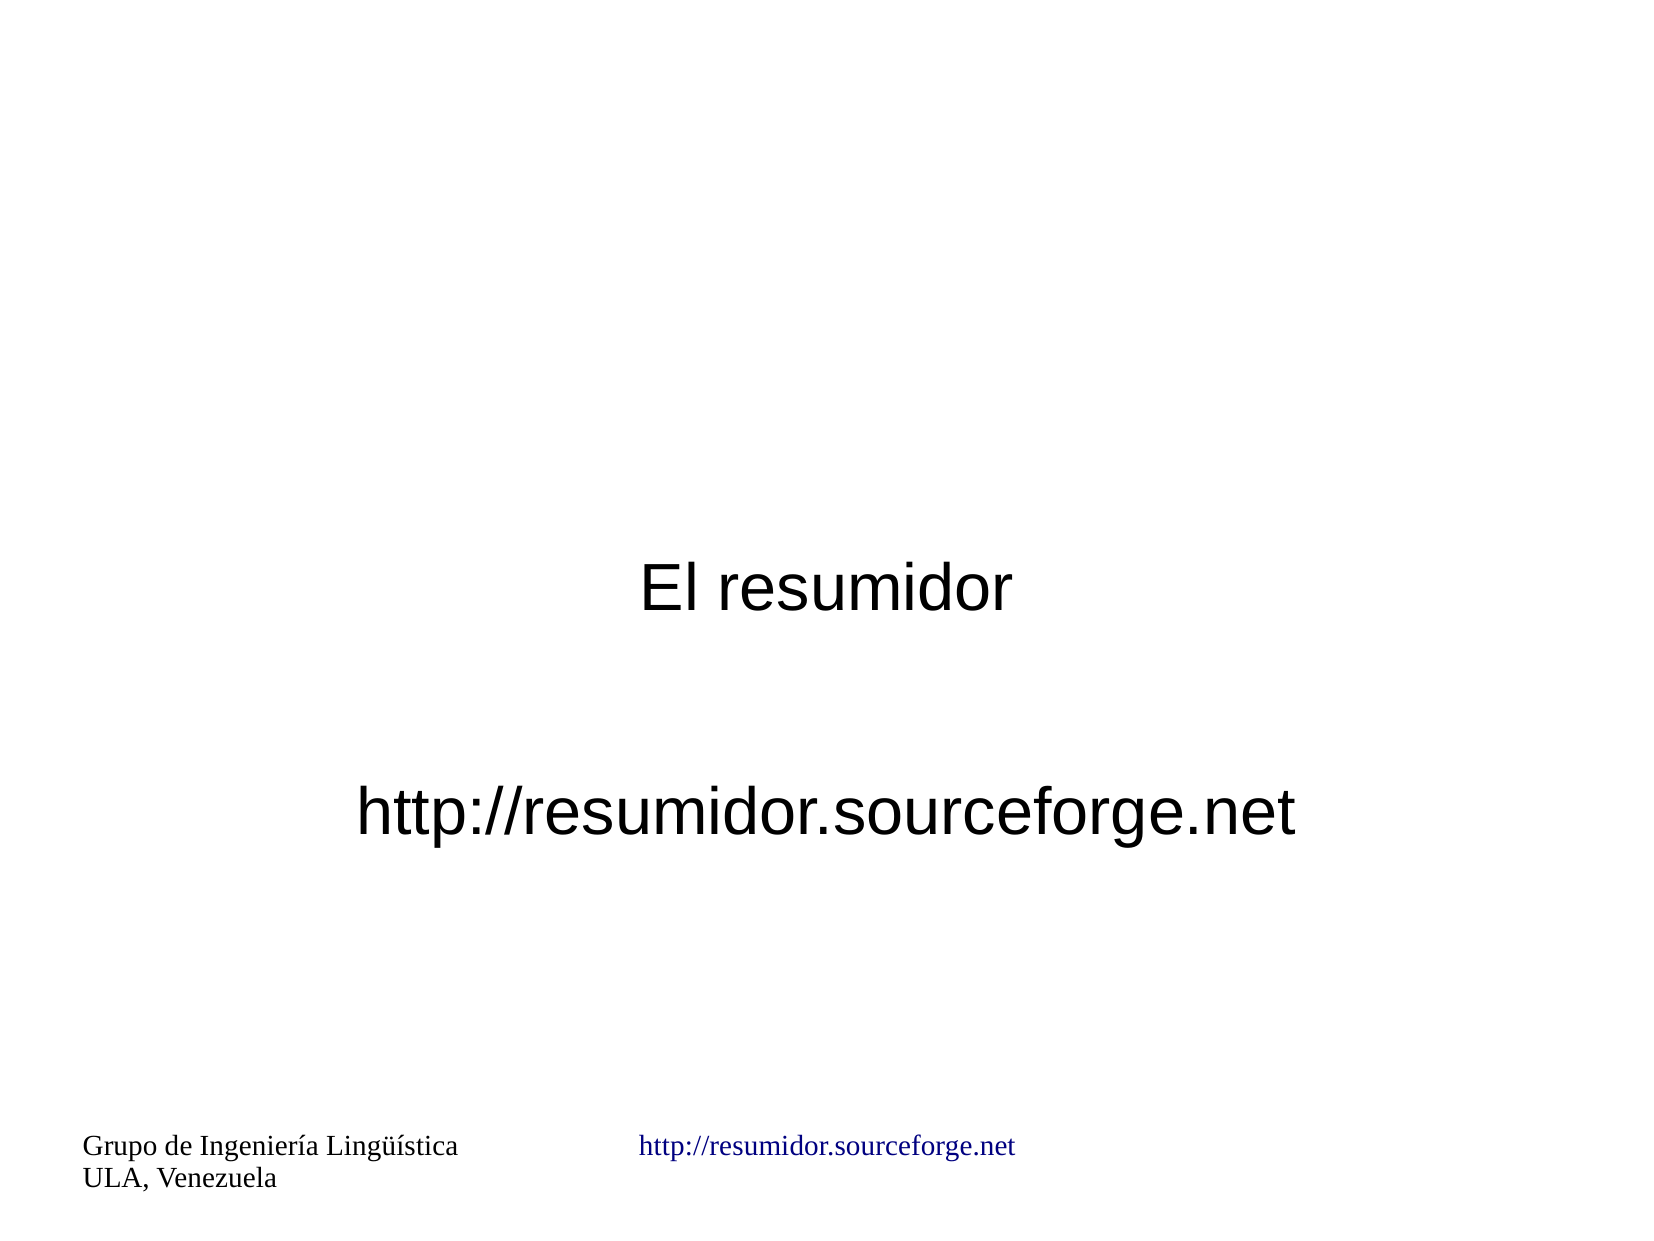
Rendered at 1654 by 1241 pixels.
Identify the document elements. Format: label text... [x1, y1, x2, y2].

subtitle El resumidor http://resumidor.sourceforge.net [82, 297, 1571, 1102]
